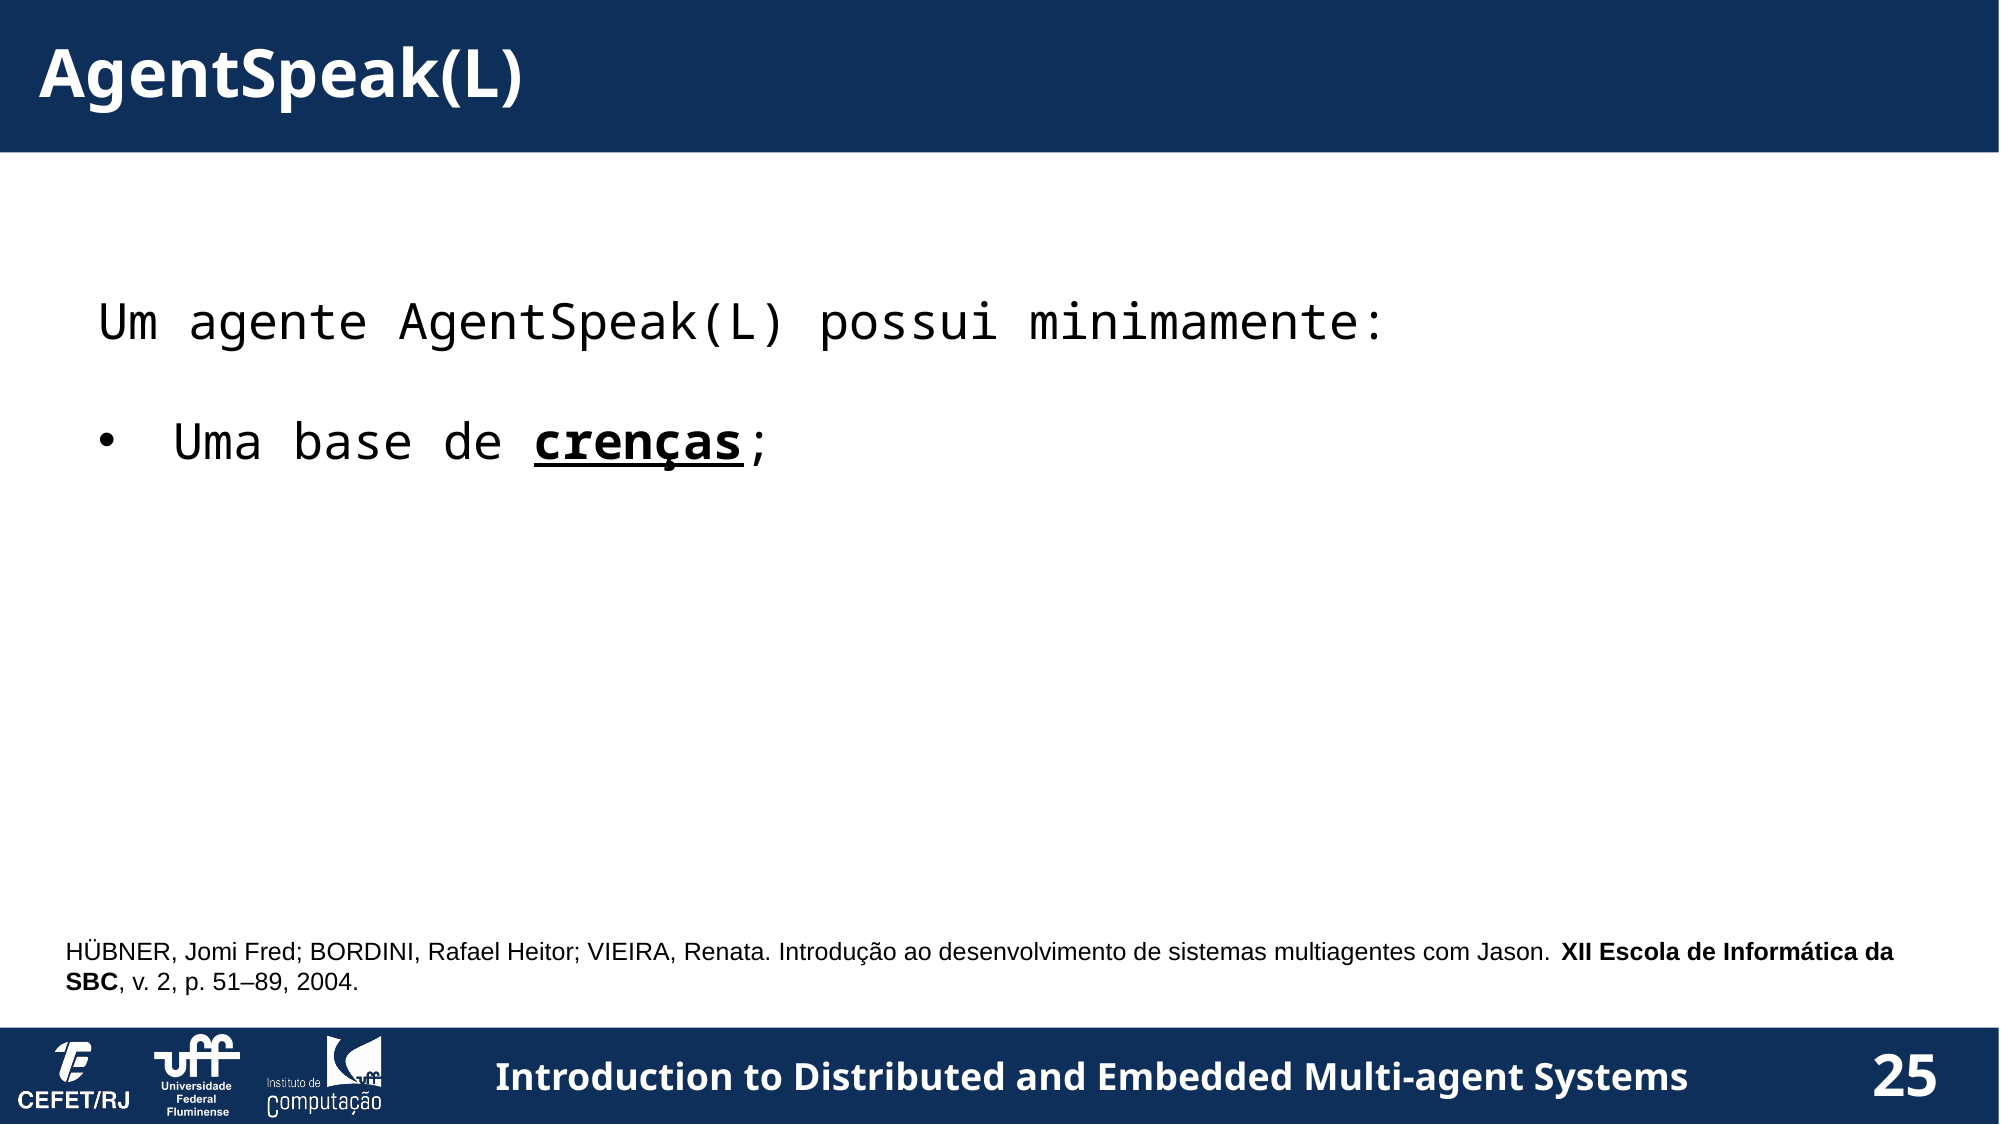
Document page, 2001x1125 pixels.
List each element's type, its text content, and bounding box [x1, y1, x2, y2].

text_box AgentSpeak(L) [25, 23, 1999, 119]
text_box Um agente AgentSpeak(L) possui minimamente: Uma base de crenças; [83, 281, 1861, 477]
picture [265, 1033, 383, 1118]
picture [153, 1033, 241, 1121]
picture [18, 1021, 129, 1125]
text_box HÜBNER, Jomi Fred; BORDINI, Rafael Heitor; VIEIRA, Renata. Introdução ao desenvolvimento de sistemas multiagentes com Jason. XII Escola de Informática da SBC, v. 2, p. 51–89, 2004. [50, 928, 1939, 1003]
